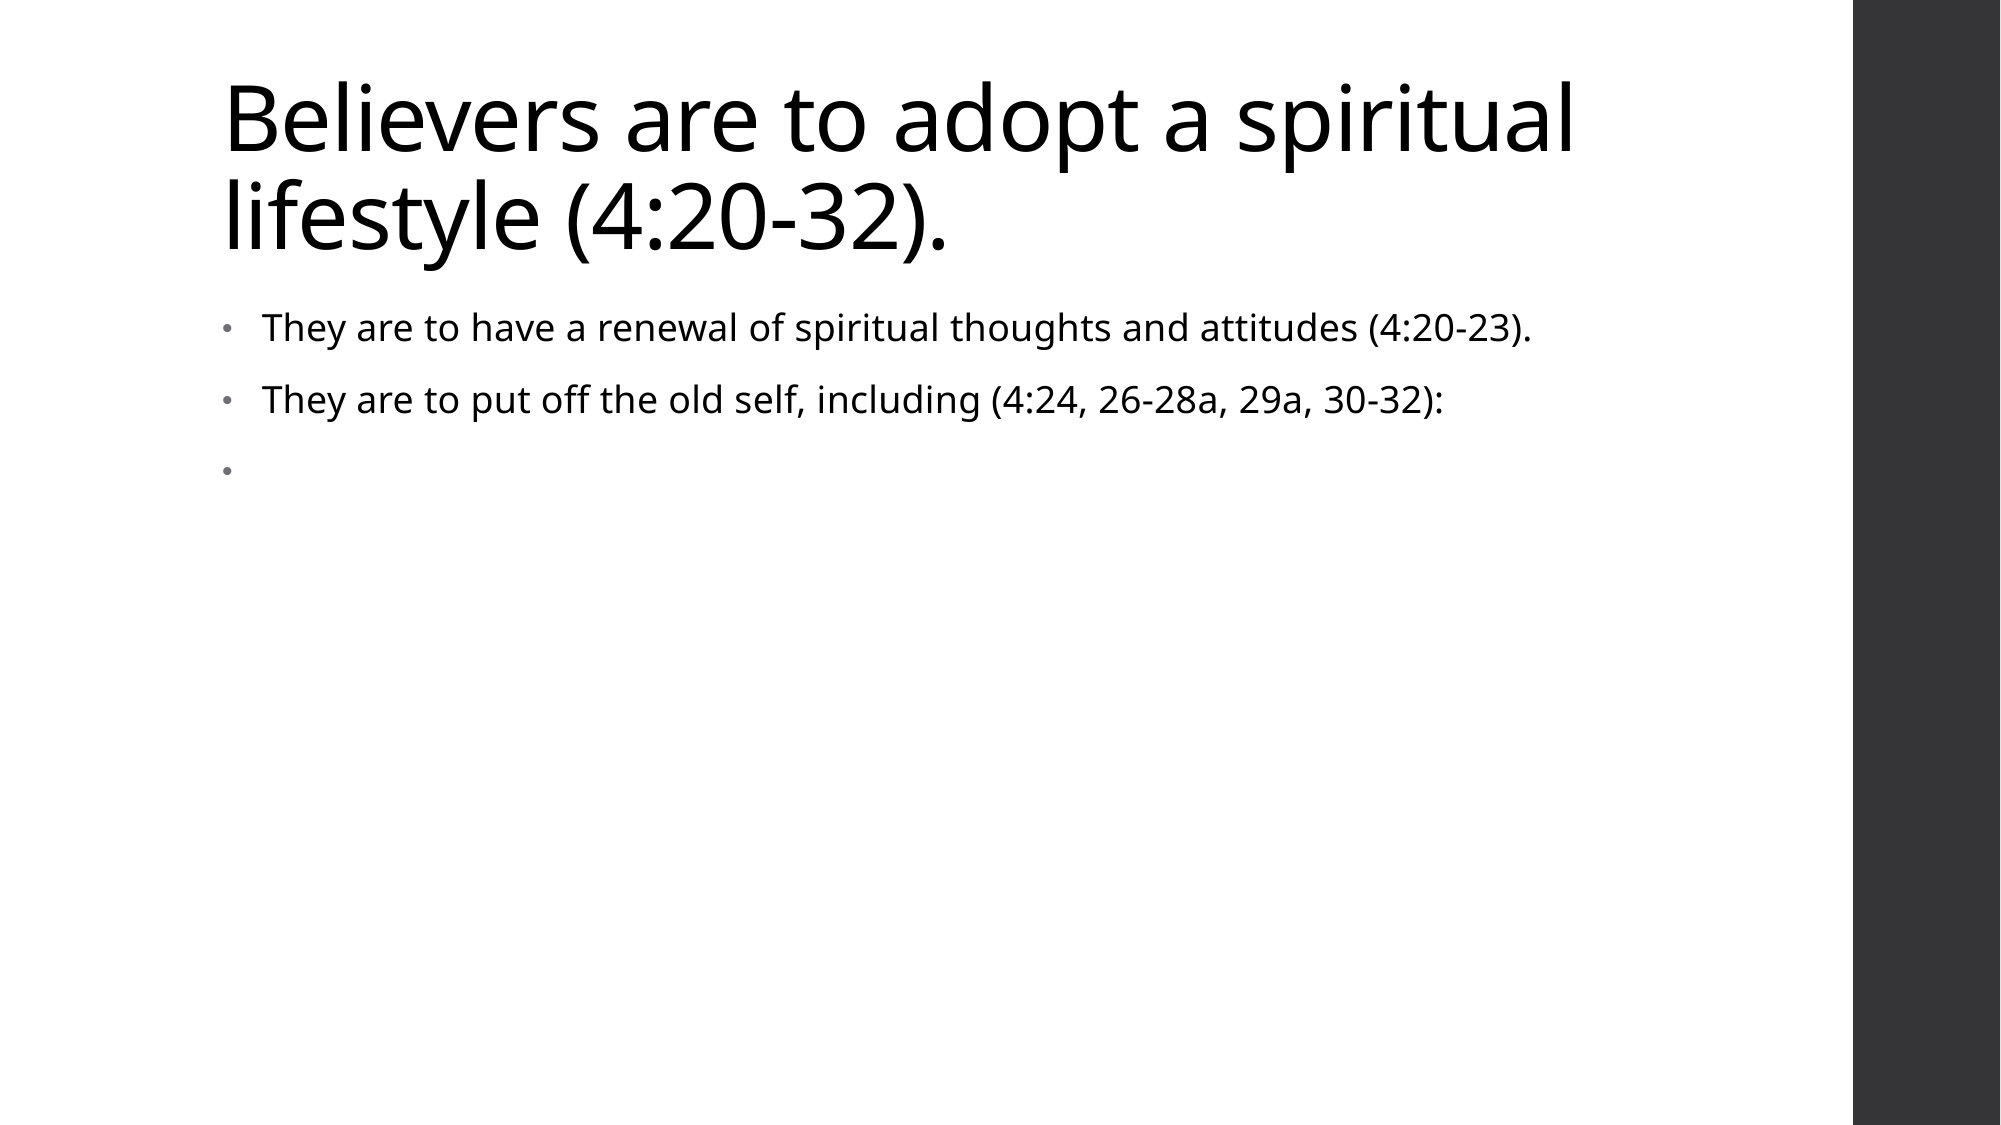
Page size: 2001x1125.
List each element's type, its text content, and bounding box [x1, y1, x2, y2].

list They are to have a renewal of spiritual thoughts and attitudes (4:20-23). They are to put off the old self, including (4:24, 26-28a, 29a, 30-32): [206, 299, 1617, 1014]
title Believers are to adopt a spiritual lifestyle (4:20-32). [206, 60, 1797, 278]
